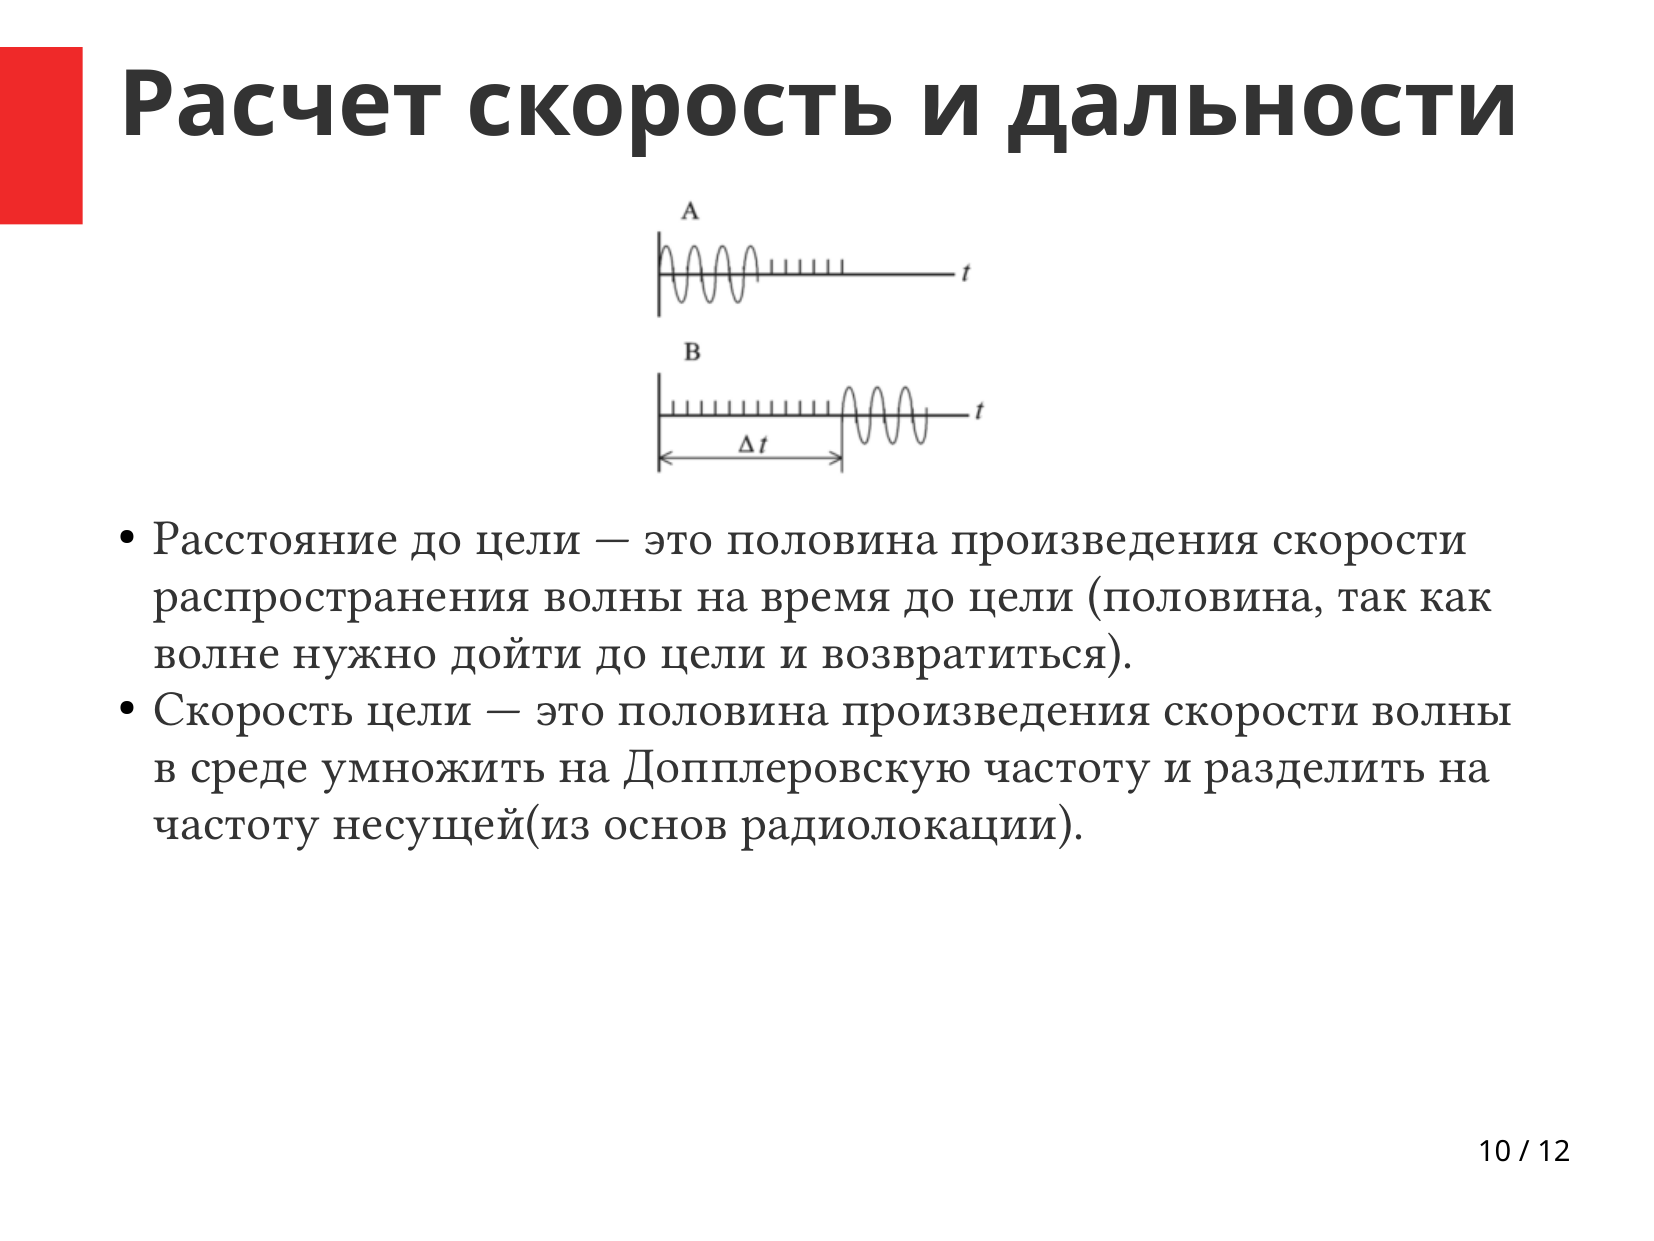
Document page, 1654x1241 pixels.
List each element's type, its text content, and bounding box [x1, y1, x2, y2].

list Расстояние до цели — это половина произведения скорости распространения волны на время до цели (половина, так как волне нужно дойти до цели и возвратиться). Скорость цели — это половина произведения скорости волны в среде умножить на Допплеровскую частоту и разделить на частоту несущей(из основ радиолокации). [118, 510, 1536, 1074]
title Расчет скорость и дальности [118, 48, 1571, 152]
picture [645, 194, 1000, 483]
